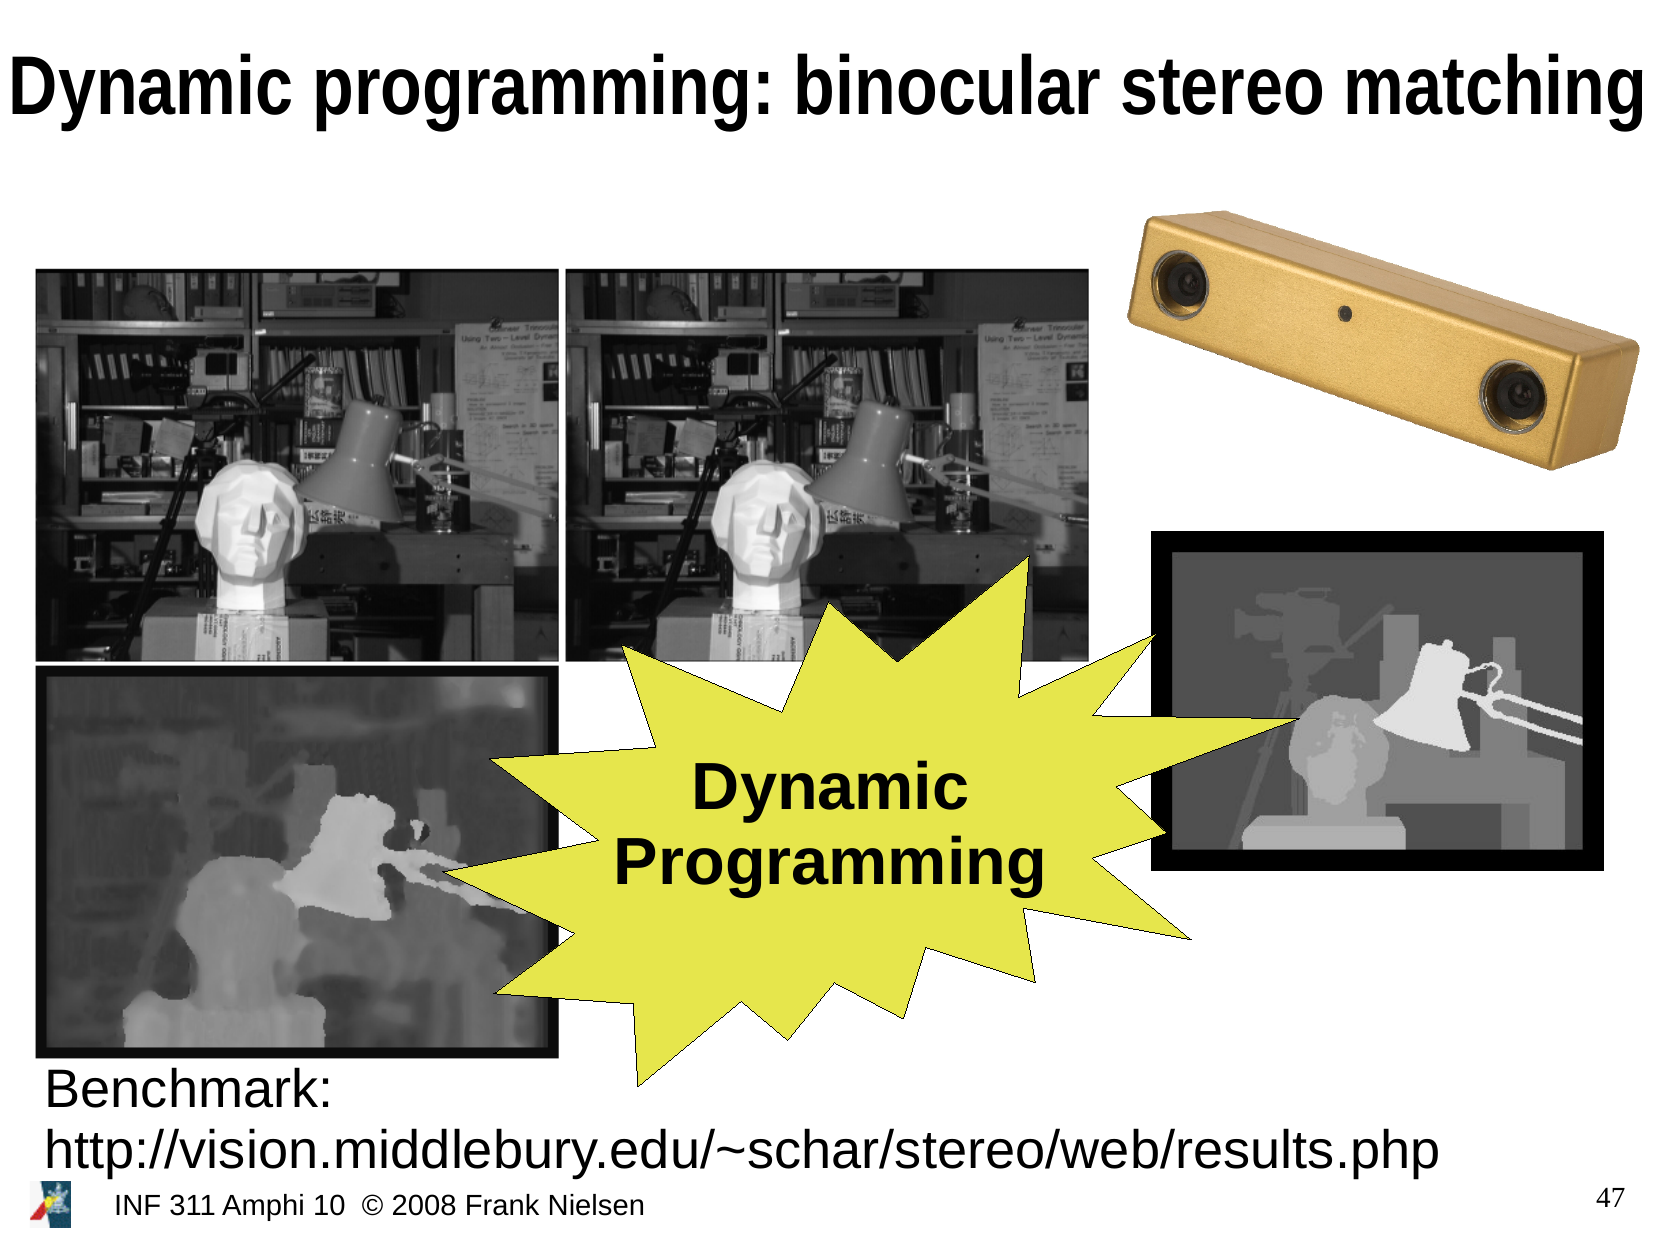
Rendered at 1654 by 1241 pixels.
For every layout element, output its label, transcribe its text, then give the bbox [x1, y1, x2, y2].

text_box Benchmark: http://vision.middlebury.edu/~schar/stereo/web/results.php [29, 1051, 1642, 1188]
text_box Dynamic Programming [442, 555, 1300, 1087]
picture [683, 909, 1093, 1051]
text_box Dynamic programming: binocular stereo matching [0, 29, 1654, 140]
picture [29, 1188, 71, 1228]
picture [1151, 531, 1604, 871]
picture [1122, 206, 1640, 473]
picture [29, 265, 1093, 1051]
